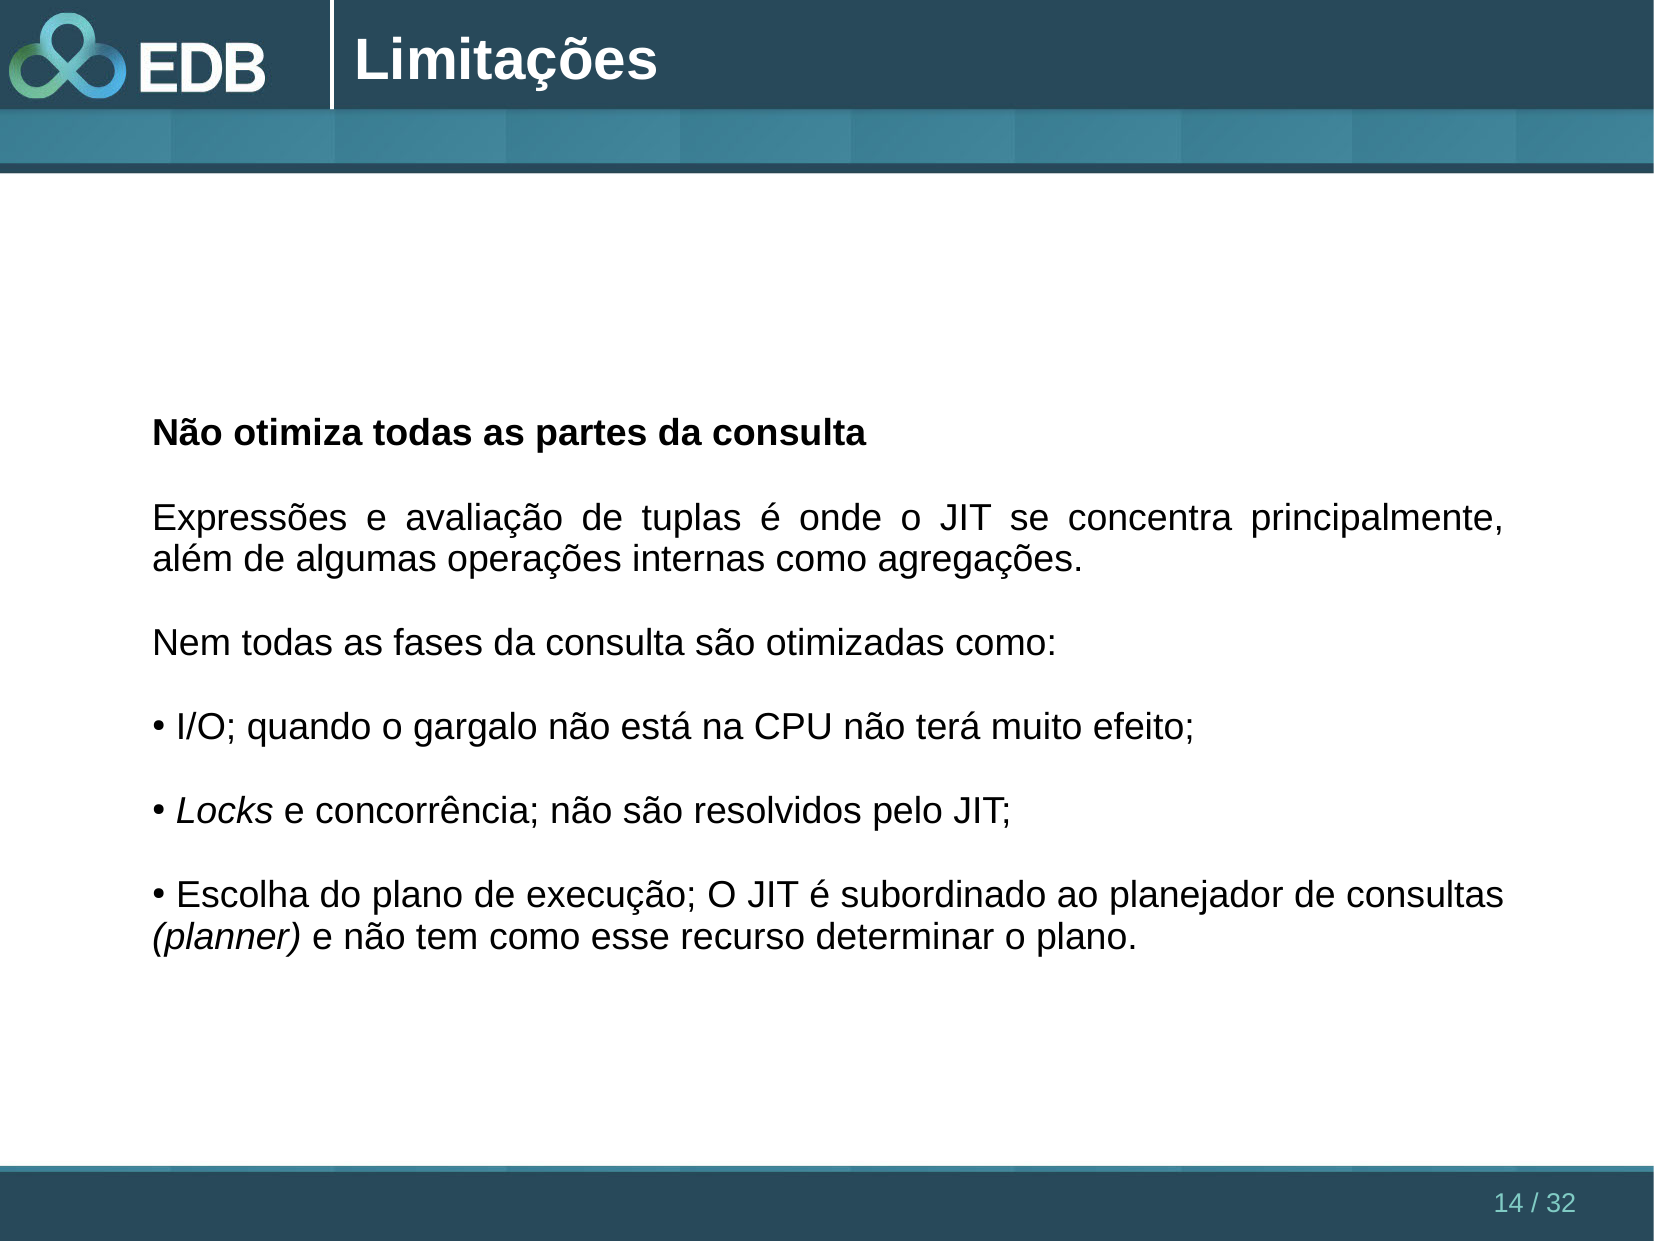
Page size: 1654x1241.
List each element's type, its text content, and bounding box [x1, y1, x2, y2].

title Limitações [354, 26, 1595, 92]
picture [0, 0, 1654, 1241]
text_box Não otimiza todas as partes da consulta Expressões e avaliação de tuplas é onde o JIT se concentra principalmente, além de algumas operações internas como agregações. Nem todas as fases da consulta são otimizadas como: I/O; quando o gargalo não está na CPU não terá muito efeito; Locks e concorrência; não são resolvidos pelo JIT; Escolha do plano de execução; O JIT é subordinado ao planejador de consultas (planner) e não tem como esse recurso determinar o plano. [137, 404, 1520, 966]
